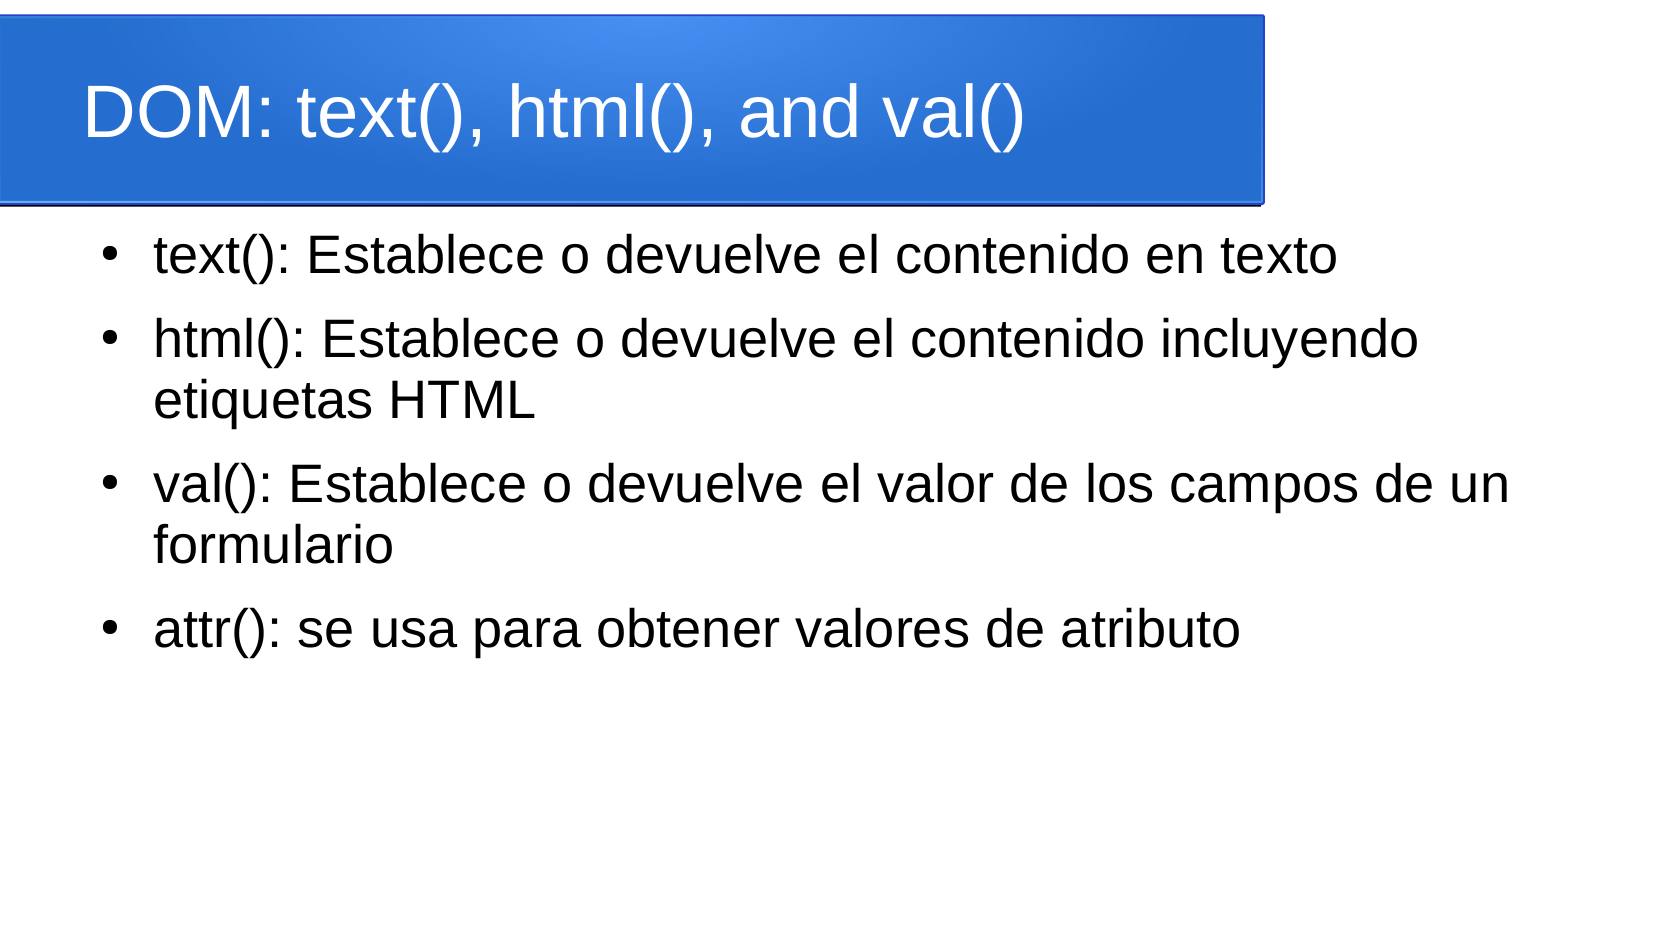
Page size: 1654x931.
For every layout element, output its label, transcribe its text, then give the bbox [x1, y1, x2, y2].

list text(): Establece o devuelve el contenido en texto html(): Establece o devuelve el contenido incluyendo etiquetas HTML val(): Establece o devuelve el valor de los campos de un formulario attr(): se usa para obtener valores de atributo [82, 224, 1571, 764]
title DOM: text(), html(), and val() [82, 35, 1235, 189]
